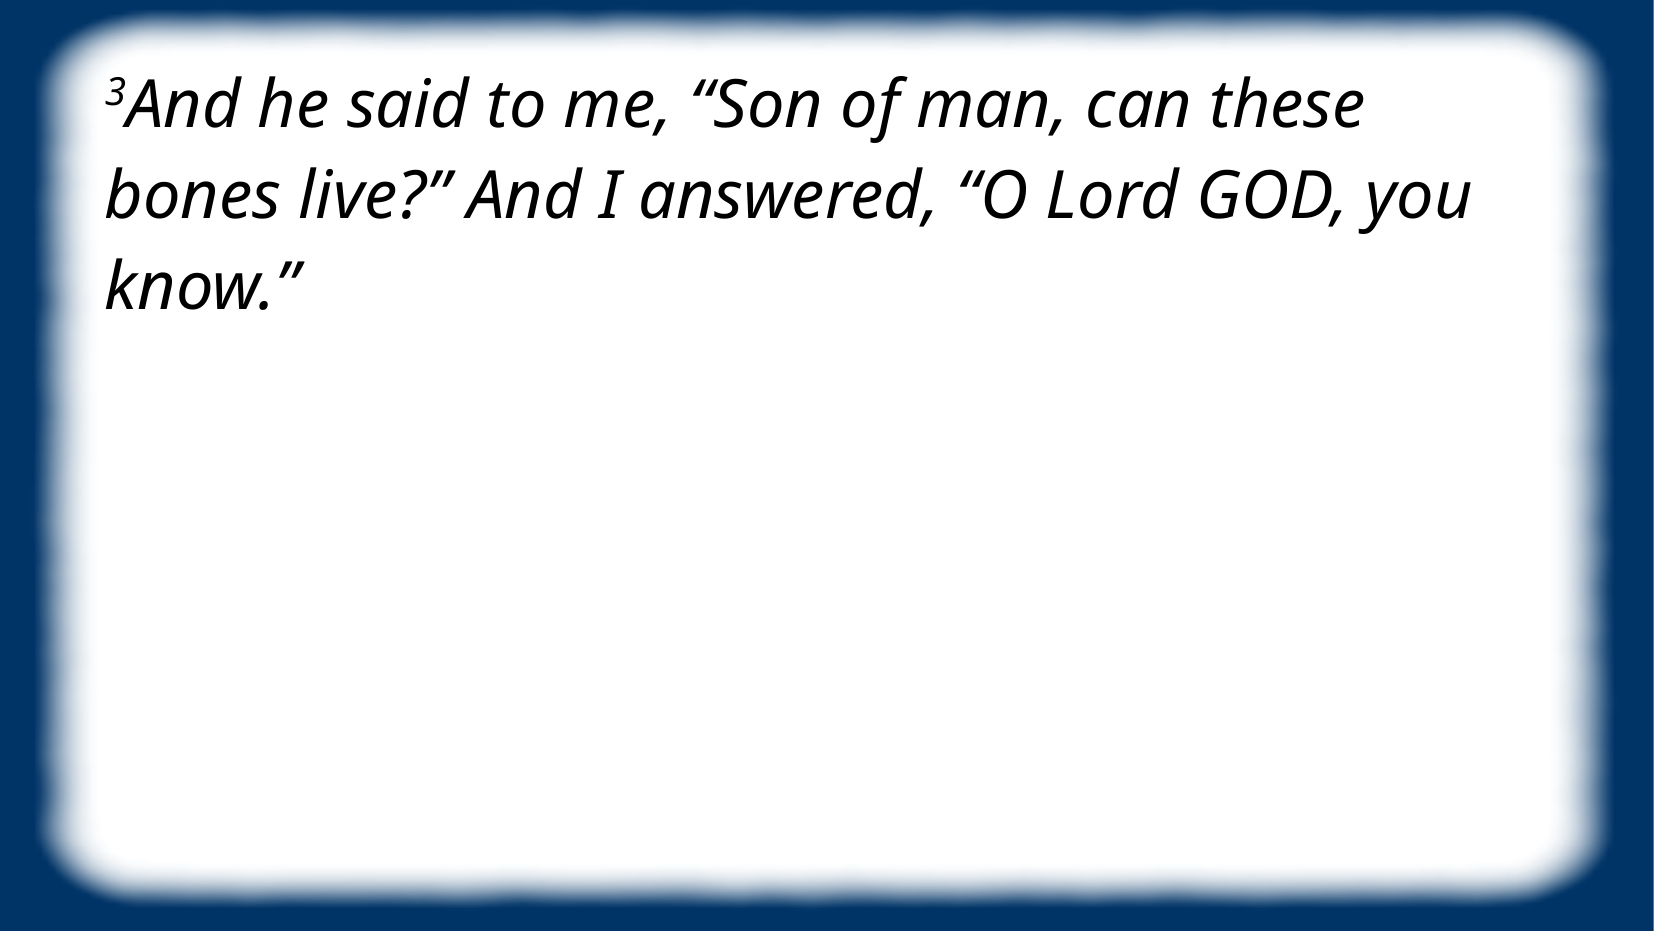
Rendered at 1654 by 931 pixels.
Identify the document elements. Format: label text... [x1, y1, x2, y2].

text_box 3And he said to me, “Son of man, can these bones live?” And I answered, “O Lord GOD, you know.” [90, 48, 1561, 331]
picture [0, 0, 1654, 931]
